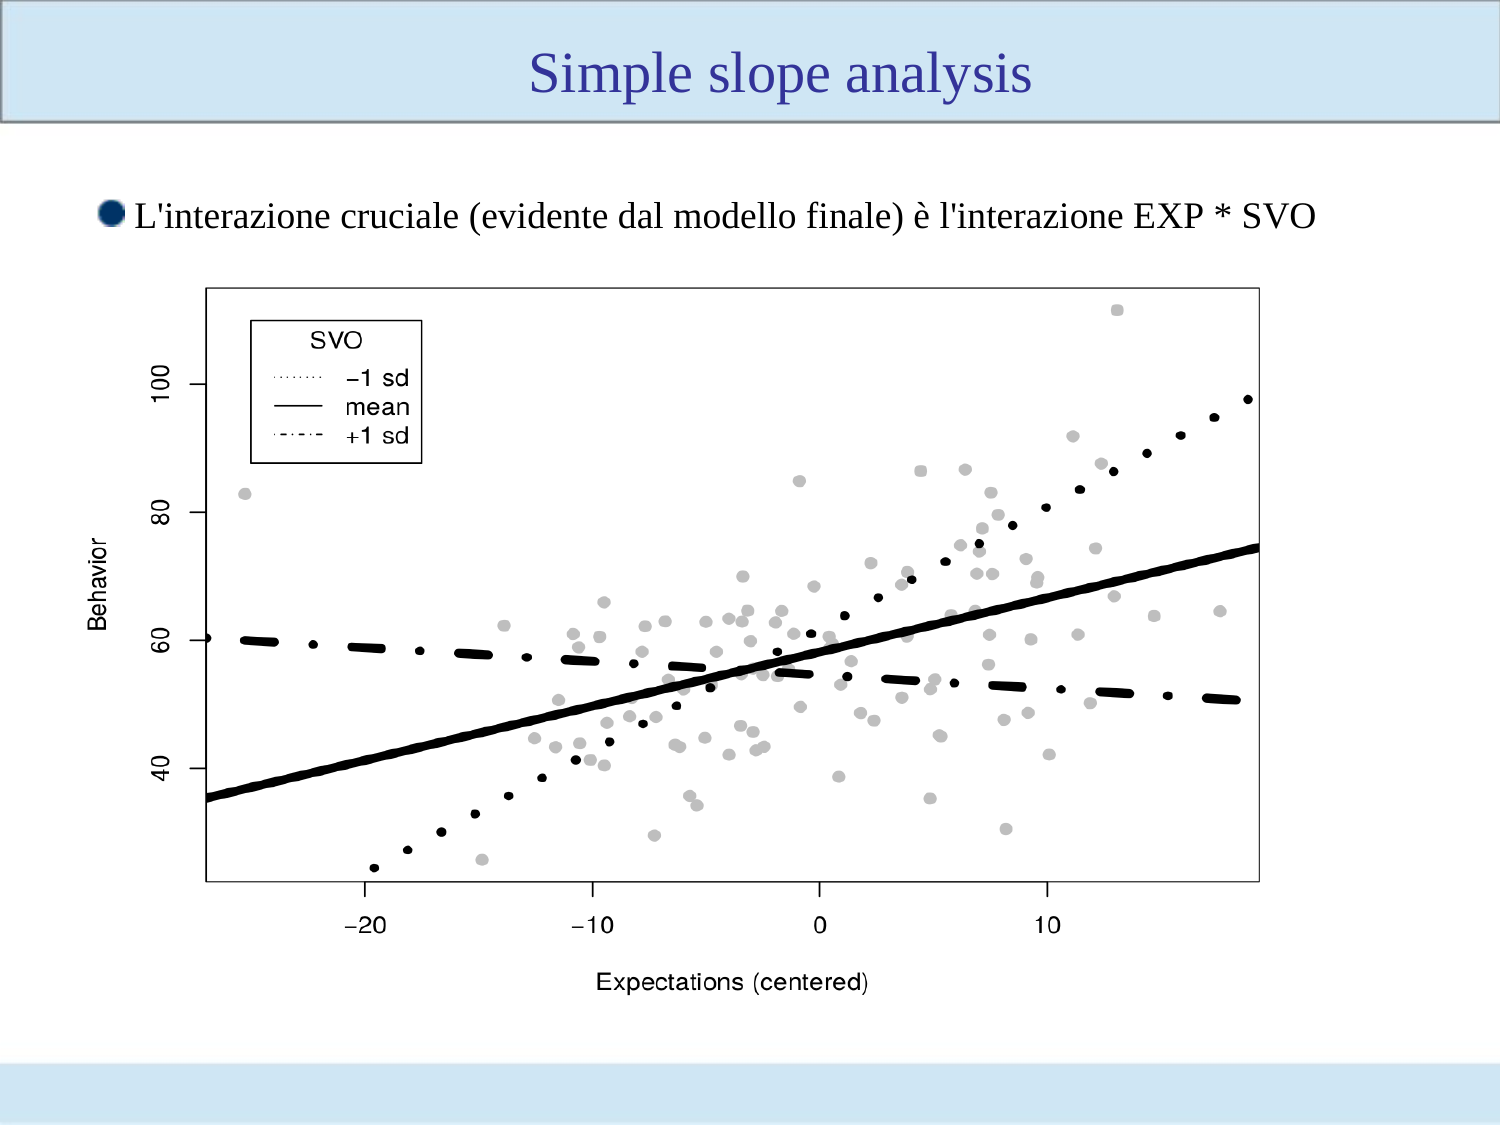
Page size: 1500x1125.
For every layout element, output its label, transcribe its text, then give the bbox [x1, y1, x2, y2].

picture [94, 196, 125, 227]
title Simple slope analysis [249, 21, 1313, 117]
picture [0, 0, 1500, 1125]
text_box L'interazione cruciale (evidente dal modello finale) è l'interazione EXP * SVO [79, 148, 1500, 245]
